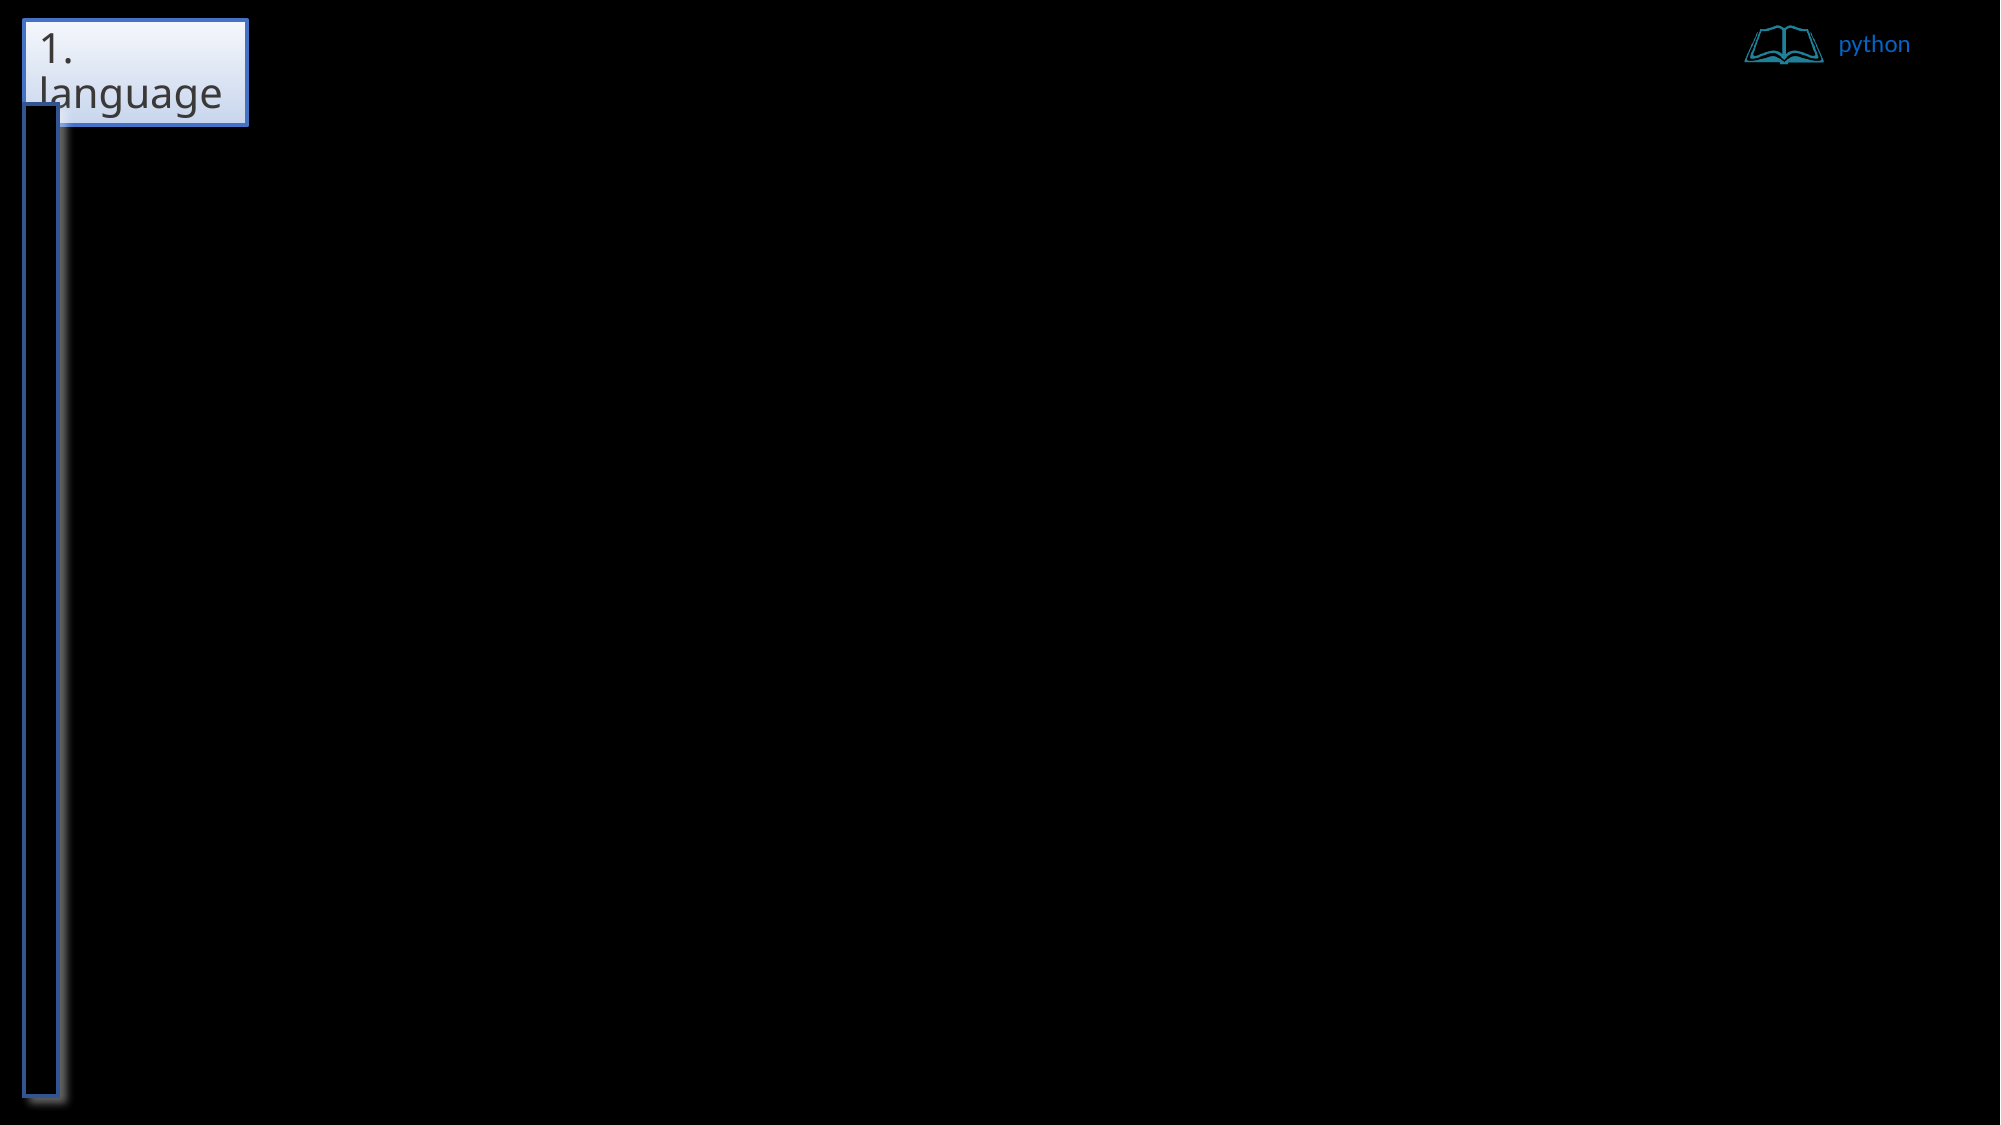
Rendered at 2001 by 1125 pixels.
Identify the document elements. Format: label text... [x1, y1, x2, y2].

picture [1742, 23, 1824, 67]
text_box python [1823, 20, 1926, 66]
text_box [23, 103, 58, 1096]
title 1. language [23, 20, 248, 81]
